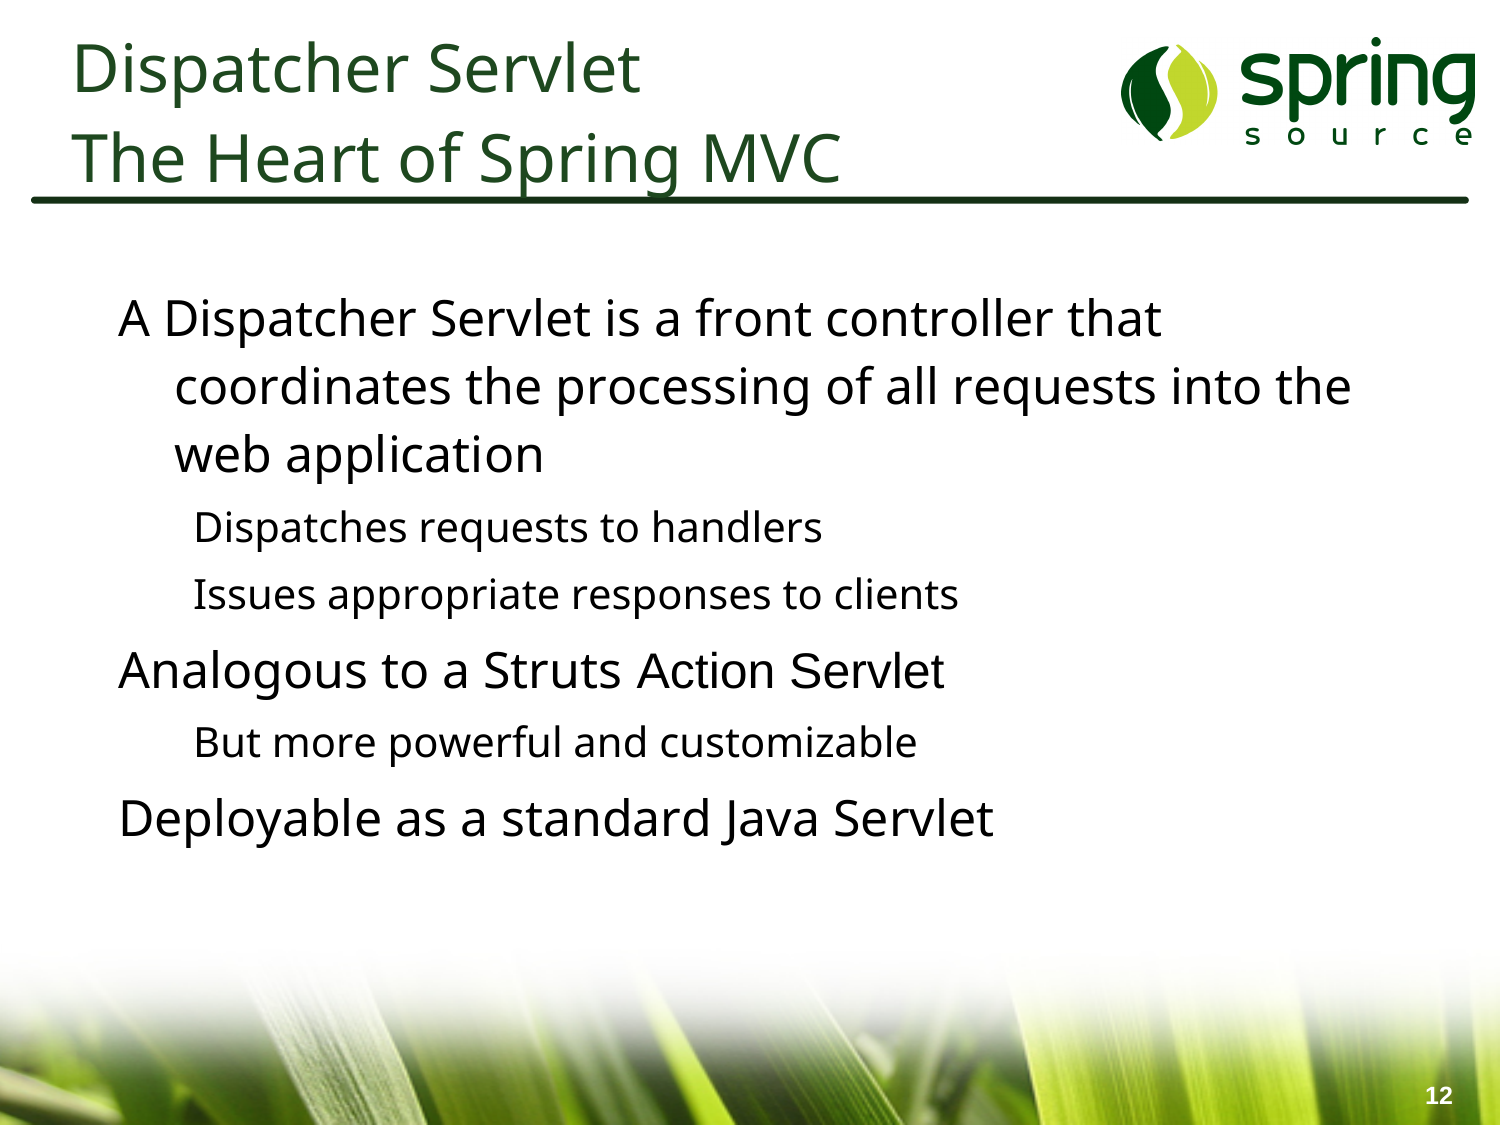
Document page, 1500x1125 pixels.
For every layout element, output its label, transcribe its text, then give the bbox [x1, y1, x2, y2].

list A Dispatcher Servlet is a front controller that coordinates the processing of all requests into the web application Dispatches requests to handlers Issues appropriate responses to clients Analogous to a Struts Action Servlet But more powerful and customizable Deployable as a standard Java Servlet [103, 275, 1394, 938]
picture [0, 944, 1500, 1125]
title Dispatcher Servlet The Heart of Spring MVC [56, 13, 1089, 191]
picture [1121, 37, 1475, 145]
